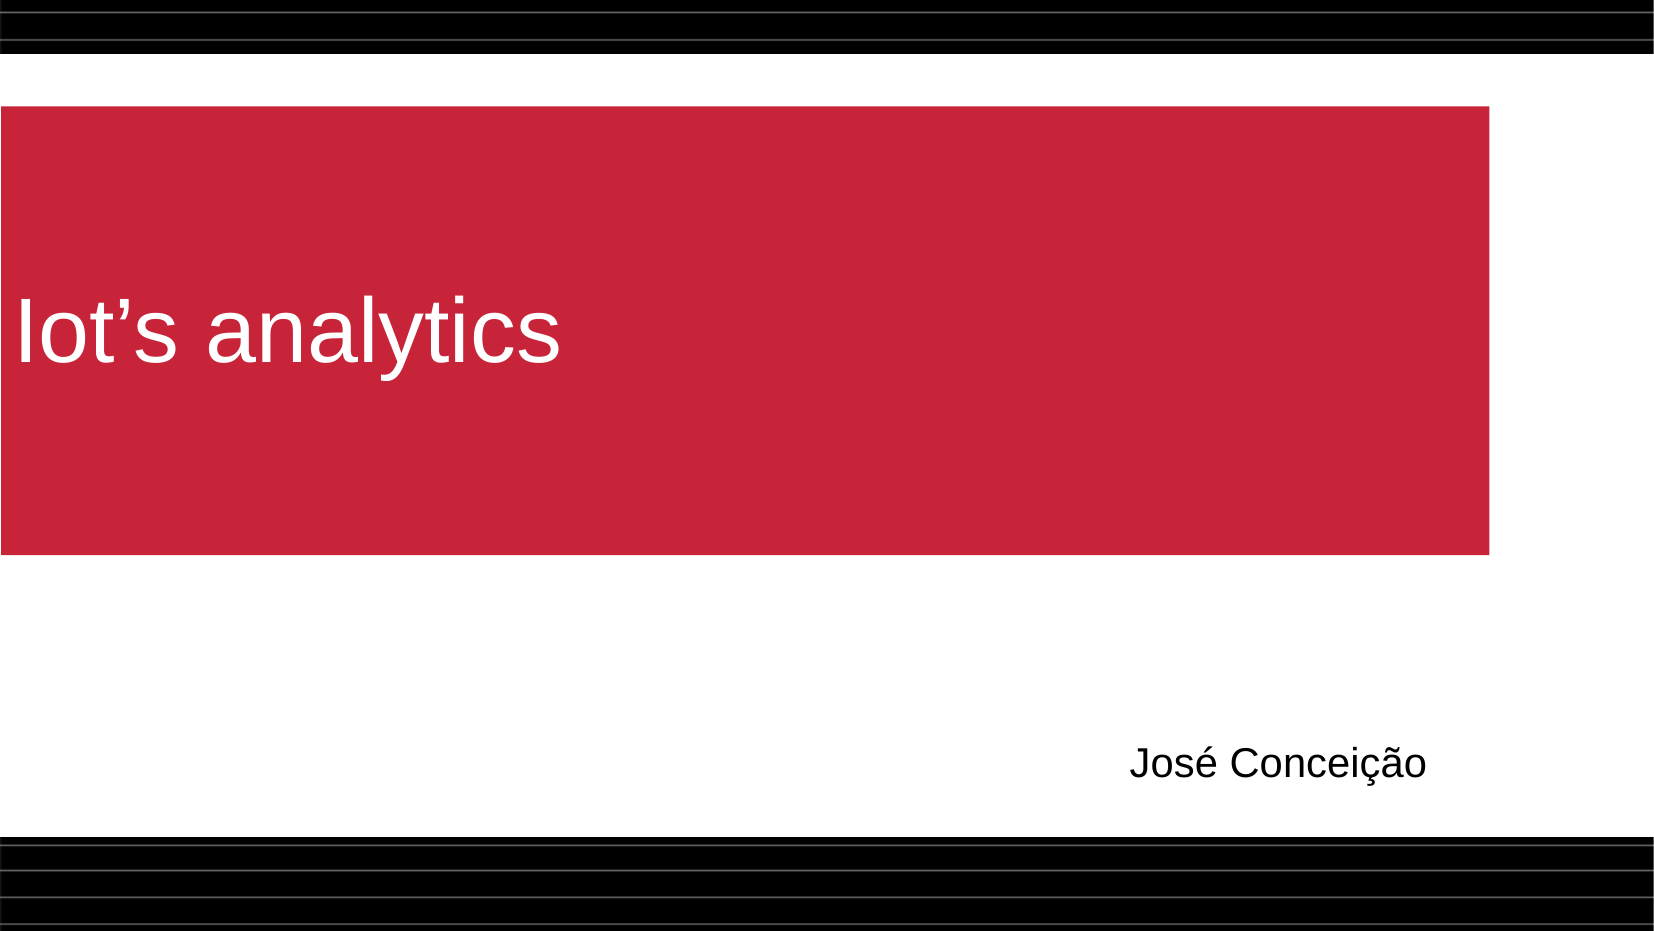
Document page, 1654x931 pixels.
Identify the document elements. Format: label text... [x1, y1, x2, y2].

picture [0, 837, 1654, 931]
title Iot’s analytics [1, 106, 1490, 556]
subtitle José Conceição [625, 590, 1489, 804]
picture [0, 0, 1654, 54]
